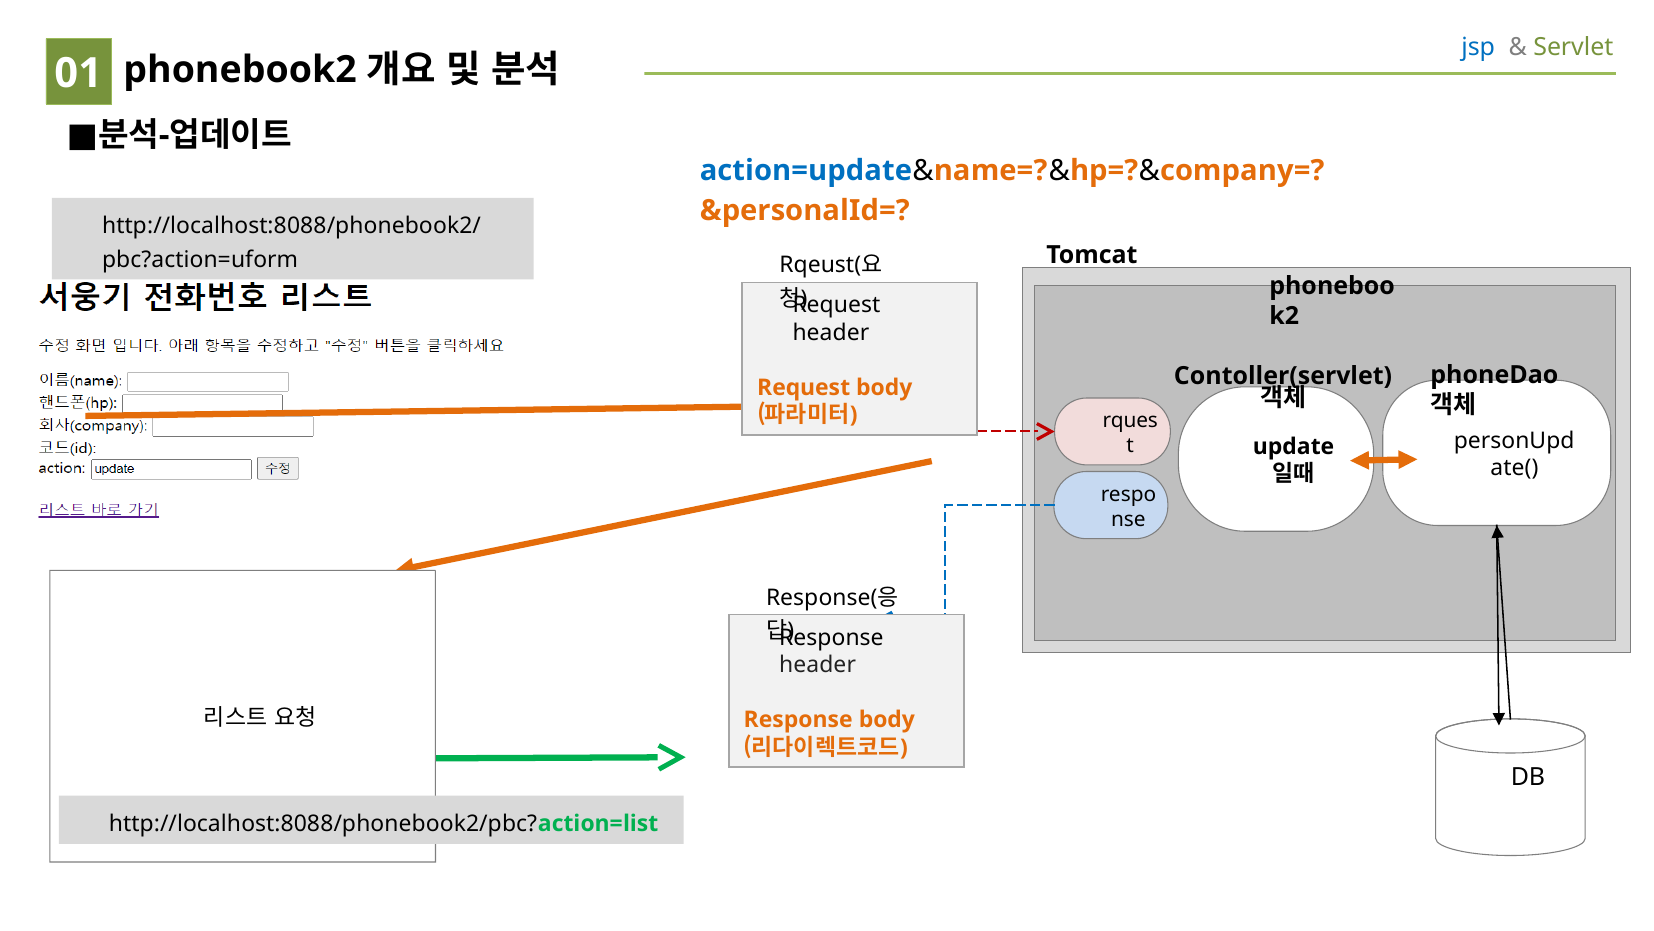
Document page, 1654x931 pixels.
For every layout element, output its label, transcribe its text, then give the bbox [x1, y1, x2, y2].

text_box [1022, 267, 1631, 653]
text_box action=update&name=?&hp=?&company=?&personalId=? [685, 139, 1524, 213]
list 분석-업데이트 [51, 105, 1478, 179]
text_box 리스트 요청 [49, 570, 436, 862]
text_box update일때 [1178, 418, 1374, 532]
text_box Contoller(servlet) 객체 [1095, 360, 1436, 418]
text_box phoneDao 객체 [1380, 350, 1615, 427]
text_box DB [1435, 737, 1586, 856]
list 01 [45, 38, 112, 104]
picture [35, 259, 520, 546]
text_box Response(응답) [715, 569, 937, 651]
text_box Rqeust(요청) [729, 236, 921, 319]
text_box personUpdate() [1382, 427, 1611, 526]
text_box [1364, 418, 1383, 456]
text_box Tomcat [996, 230, 1319, 277]
text_box rquest [1054, 397, 1171, 465]
text_box Response header Response body (리다이렉트코드) [729, 614, 964, 768]
title phonebook2 개요 및 분석 [112, 38, 645, 104]
text_box response [1053, 471, 1168, 539]
text_box phonebook2 [1219, 261, 1420, 338]
text_box http://localhost:8088/phonebook2/pbc?action=uform [51, 197, 534, 280]
text_box http://localhost:8088/phonebook2/pbc?action=list [58, 795, 684, 844]
text_box [1499, 583, 1504, 653]
text_box Request header Request body (파라미터) [742, 282, 978, 436]
